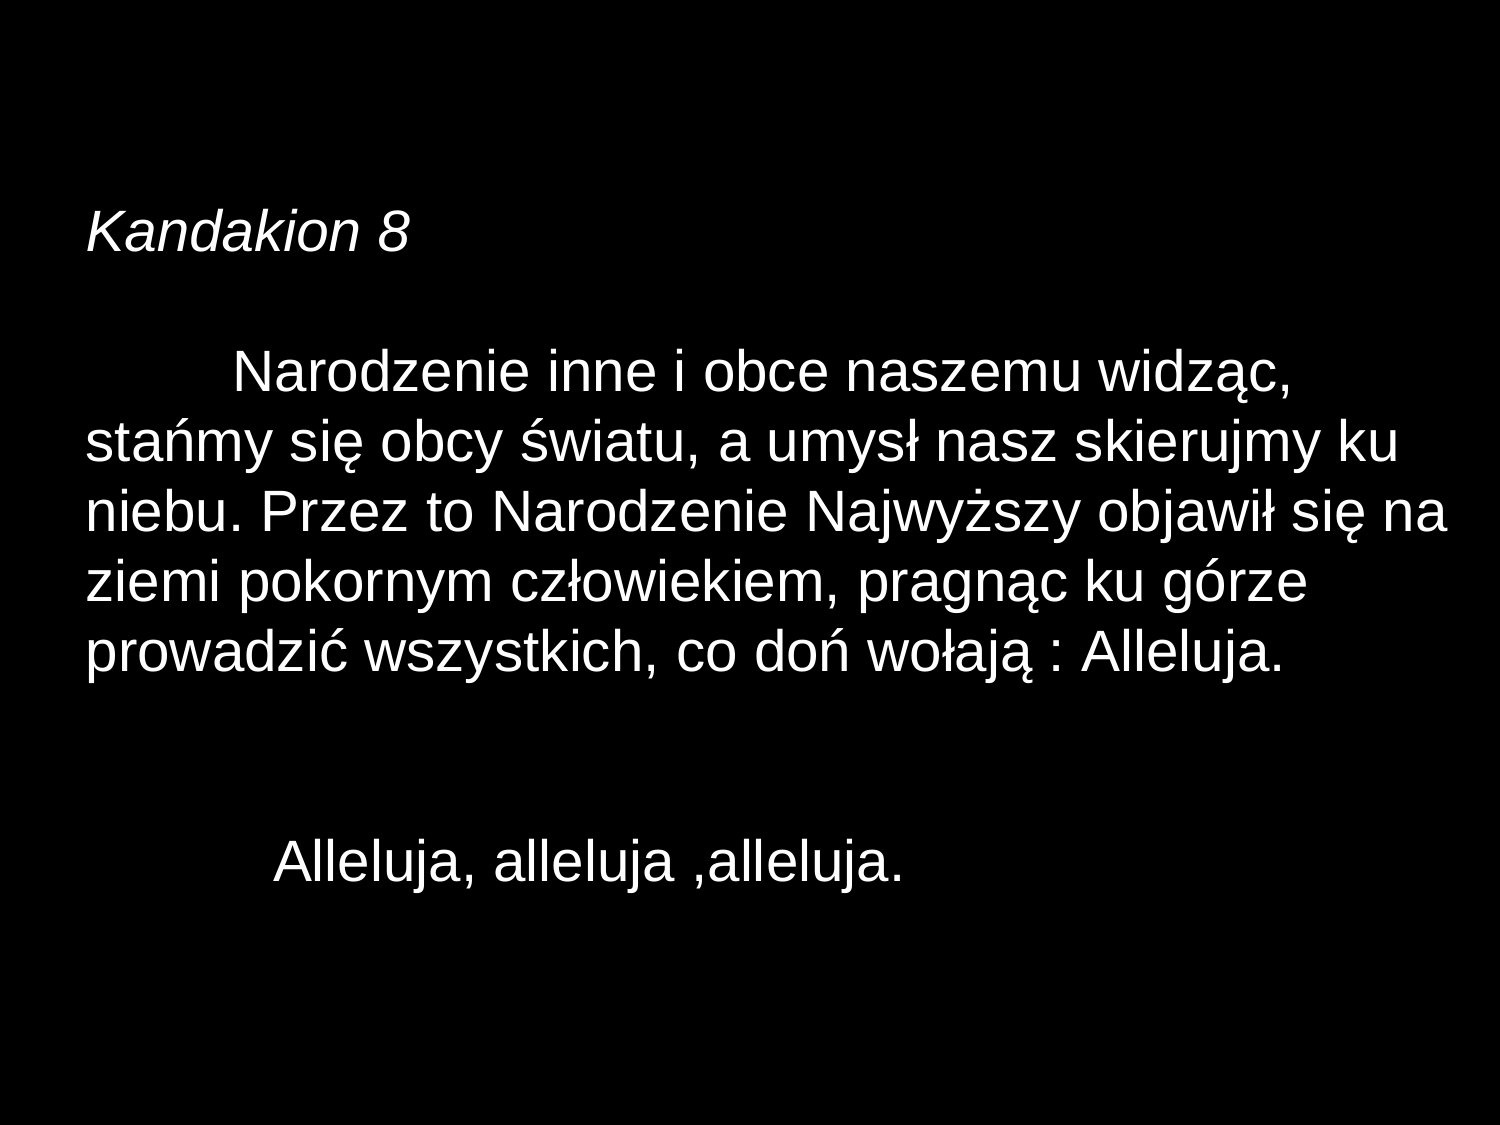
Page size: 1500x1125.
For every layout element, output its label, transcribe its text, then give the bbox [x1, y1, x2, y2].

text_box Kandakion 8 Narodzenie inne i obce naszemu widząc, stańmy się obcy światu, a umysł nasz skierujmy ku niebu. Przez to Narodzenie Najwyższy objawił się na ziemi pokornym człowiekiem, pragnąc ku górze prowadzić wszystkich, co doń wołają : Alleluja. Alleluja, alleluja ,alleluja. [70, 185, 1465, 1041]
